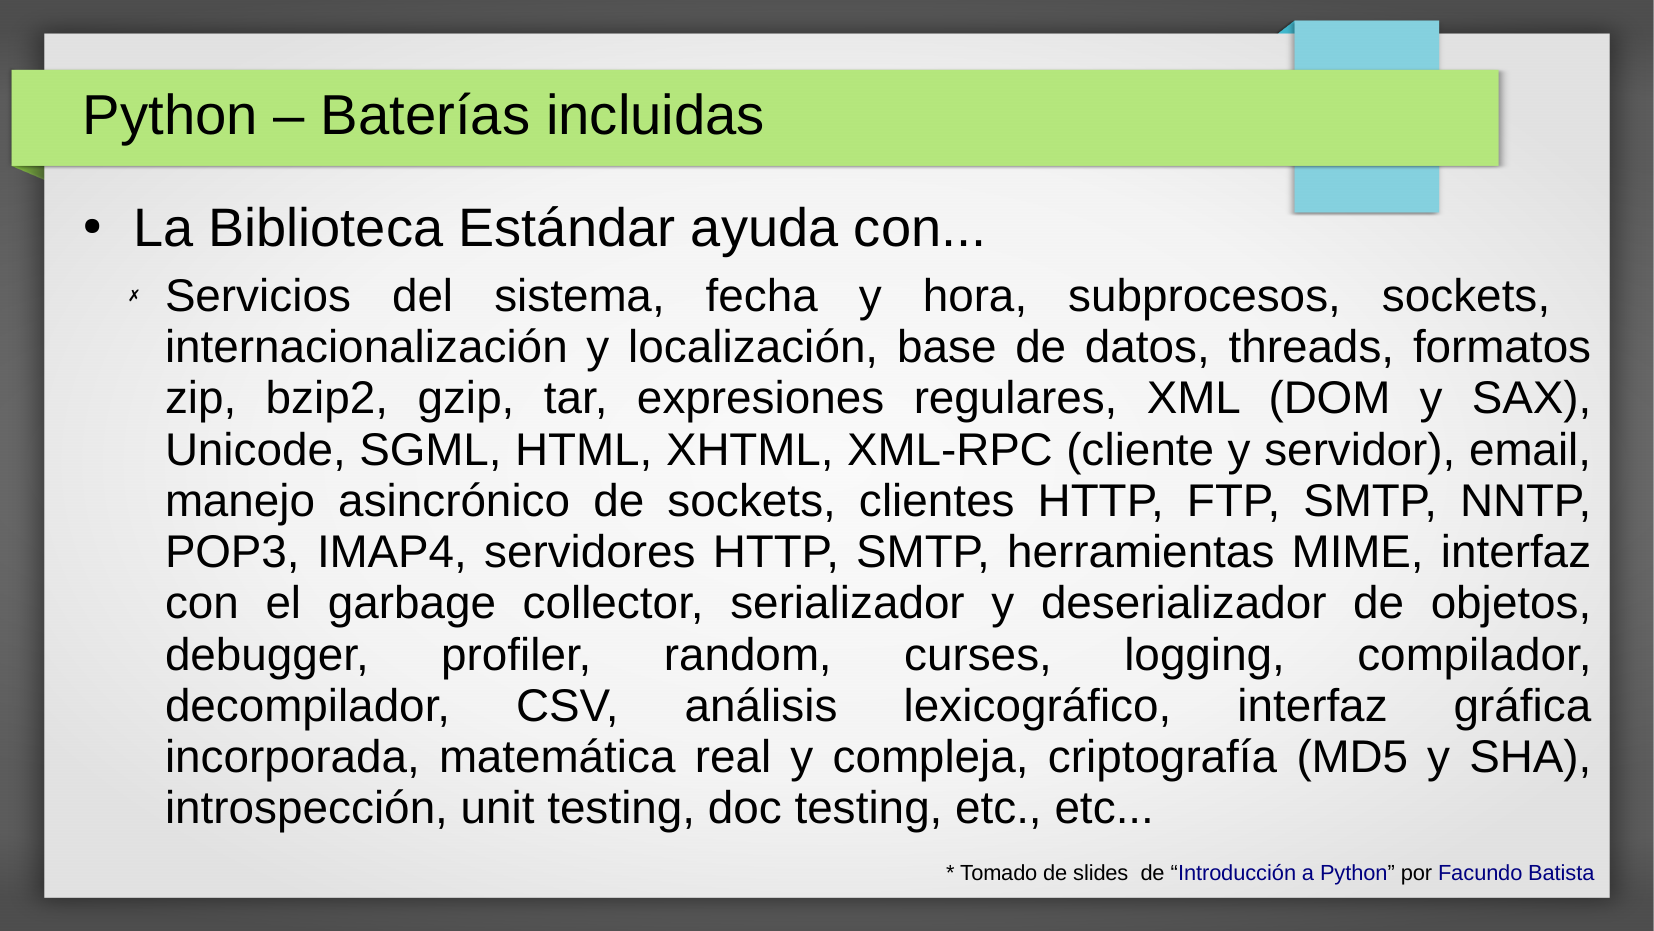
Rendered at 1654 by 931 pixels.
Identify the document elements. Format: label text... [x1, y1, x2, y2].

title Python – Baterías incluidas [82, 70, 1264, 160]
subtitle La Biblioteca Estándar ayuda con... Servicios del sistema, fecha y hora, subprocesos, sockets, internacionalización y localización, base de datos, threads, formatos zip, bzip2, gzip, tar, expresiones regulares, XML (DOM y SAX), Unicode, SGML, HTML, XHTML, XML-RPC (cliente y servidor), email, manejo asincrónico de sockets, clientes HTTP, FTP, SMTP, NNTP, POP3, IMAP4, servidores HTTP, SMTP, herramientas MIME, interfaz con el garbage collector, serializador y deserializador de objetos, debugger, profiler, random, curses, logging, compilador, decompilador, CSV, análisis lexicográfico, interfaz gráfica incorporada, matemática real y compleja, criptografía (MD5 y SHA), introspección, unit testing, doc testing, etc., etc... [47, 147, 1593, 884]
picture [0, 0, 1654, 931]
text_box * Tomado de slides de “Introducción a Python” por Facundo Batista [899, 853, 1610, 894]
